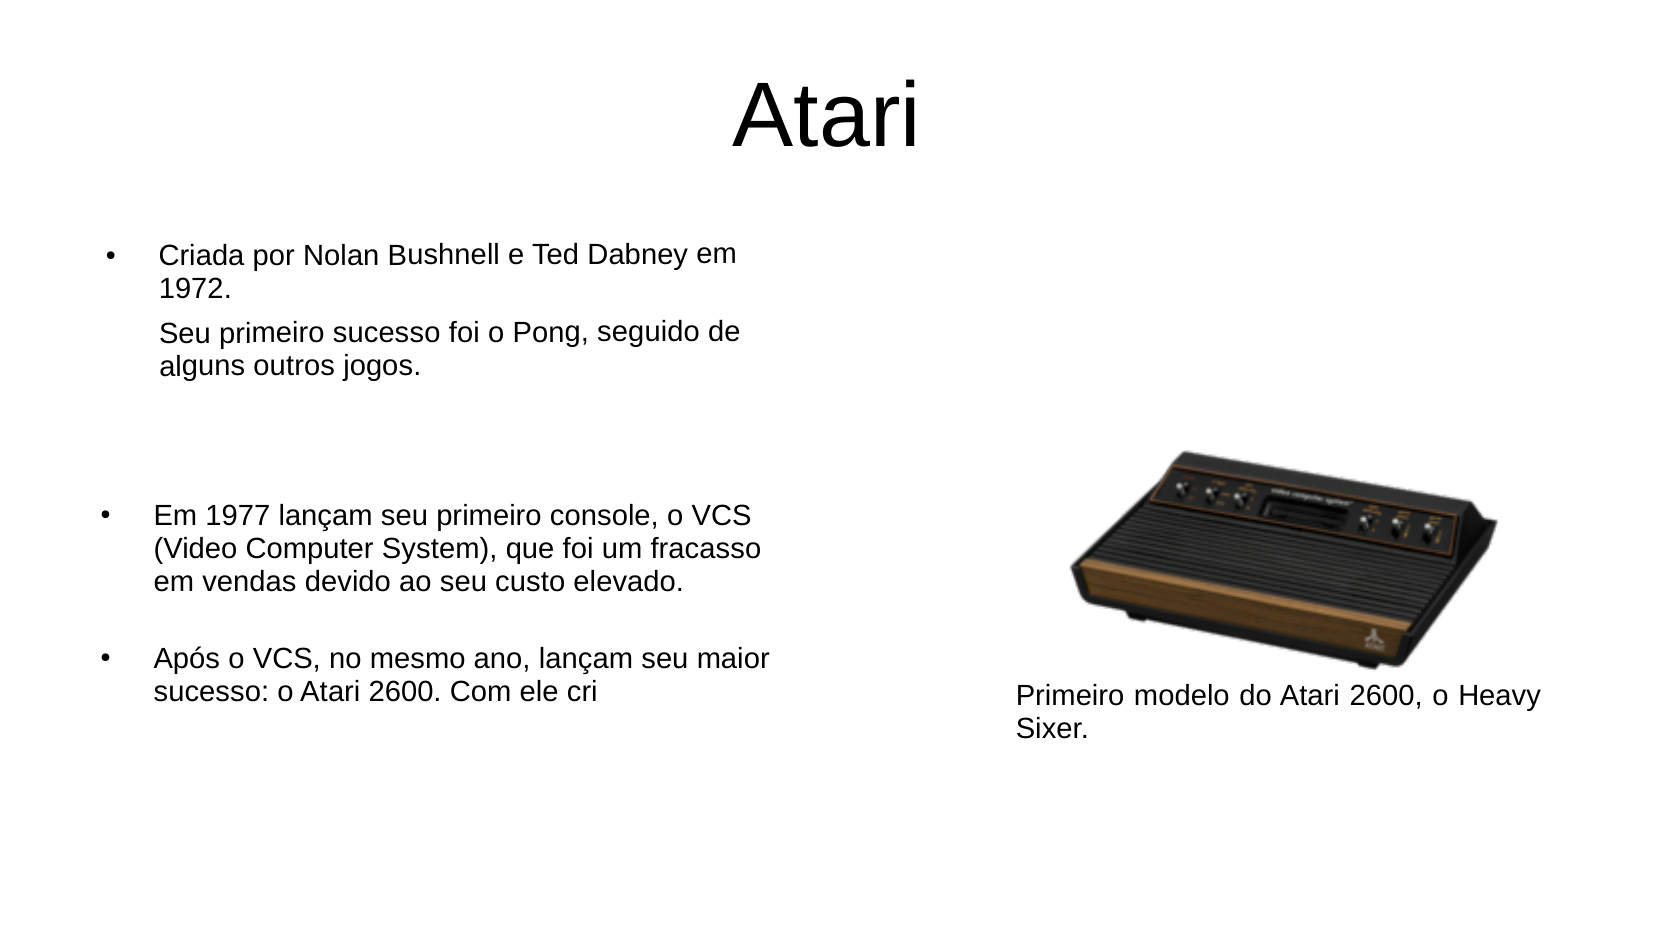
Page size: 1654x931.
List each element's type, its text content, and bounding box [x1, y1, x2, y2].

list Em 1977 lançam seu primeiro console, o VCS (Video Computer System), que foi um fracasso em vendas devido ao seu custo elevado. Após o VCS, no mesmo ano, lançam seu maior sucesso: o Atari 2600. Com ele cri [82, 499, 809, 757]
title Atari [82, 37, 1571, 193]
list Criada por Nolan Bushnell e Ted Dabney em 1972. Seu primeiro sucesso foi o Pong, seguido de alguns outros jogos. [87, 236, 816, 414]
list Primeiro modelo do Atari 2600, o Heavy Sixer. [944, 679, 1542, 758]
picture [1062, 437, 1506, 680]
